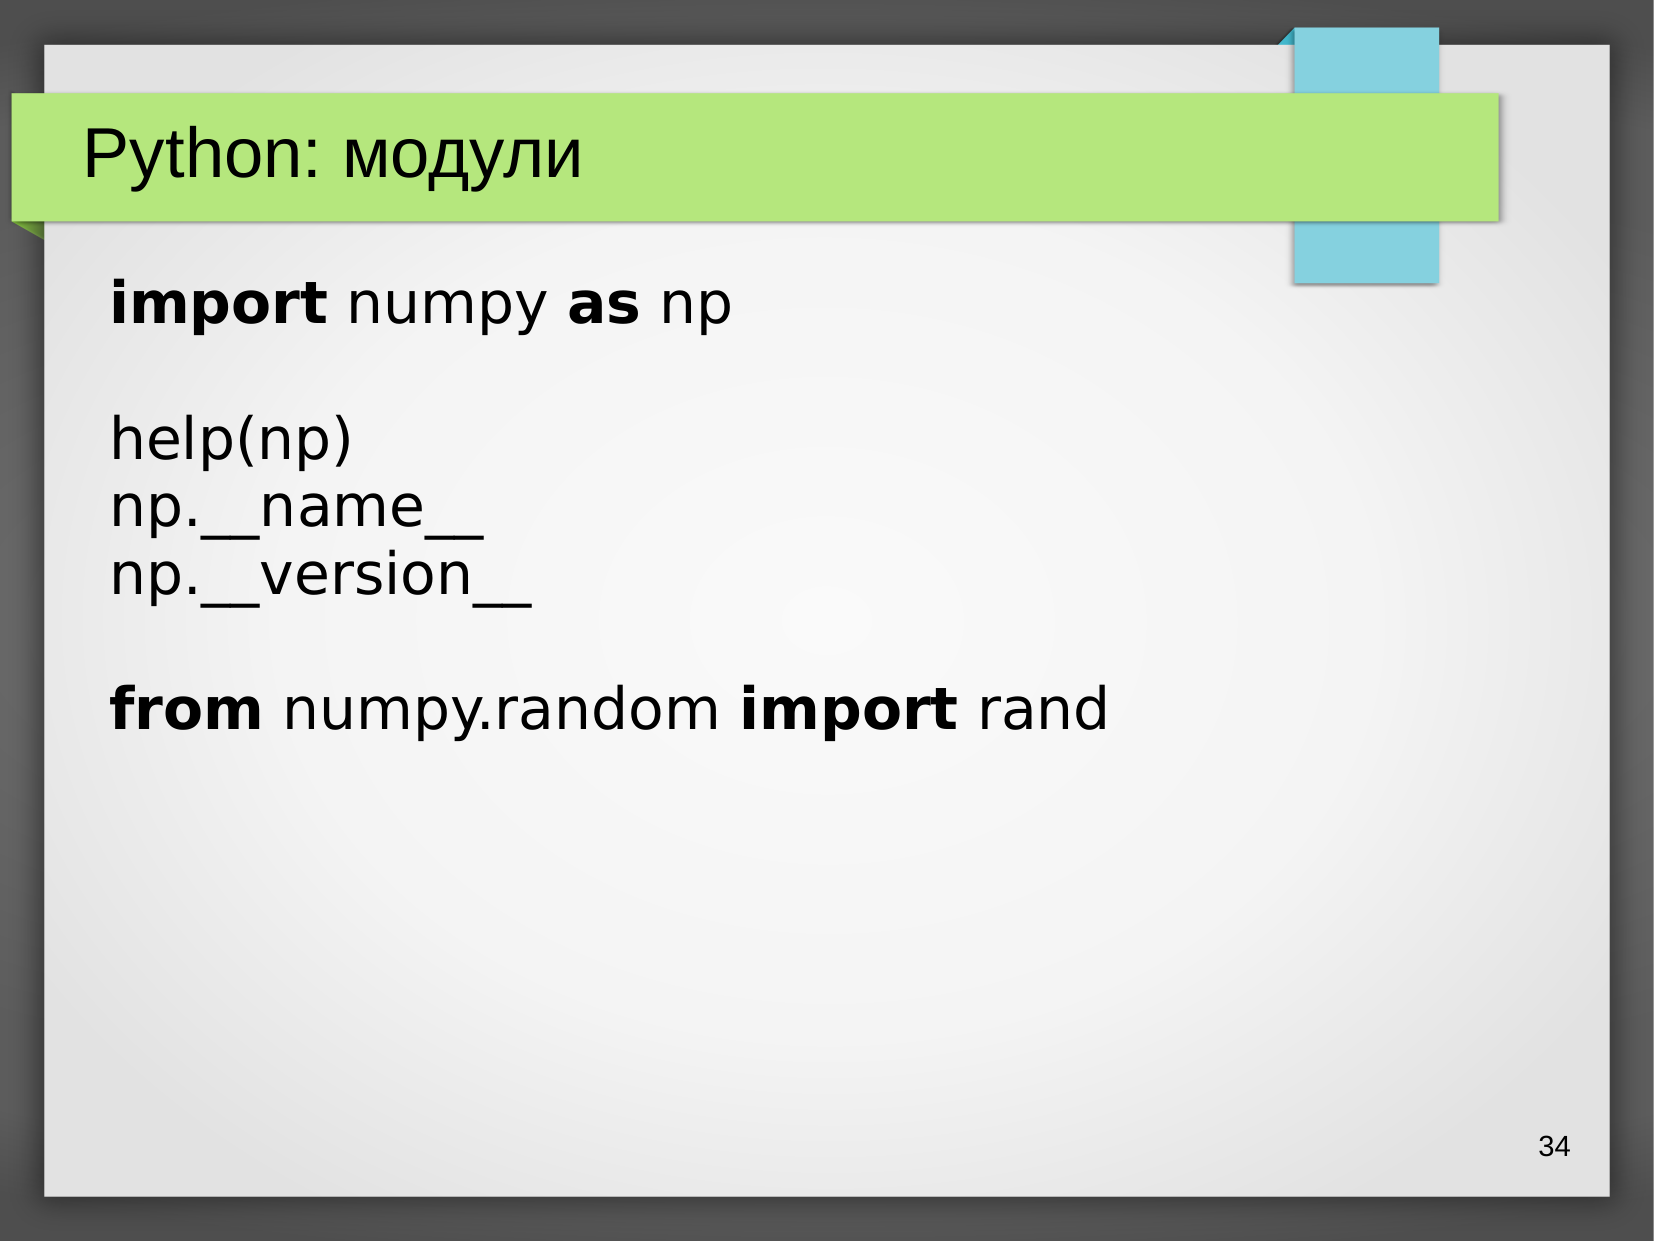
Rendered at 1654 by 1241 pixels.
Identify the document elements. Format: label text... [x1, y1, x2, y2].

text_box import numpy as np help(np) np.__name__ np.__version__ from numpy.random import rand [94, 262, 1465, 1099]
picture [0, 0, 1654, 1241]
title Python: модули [82, 49, 1571, 257]
